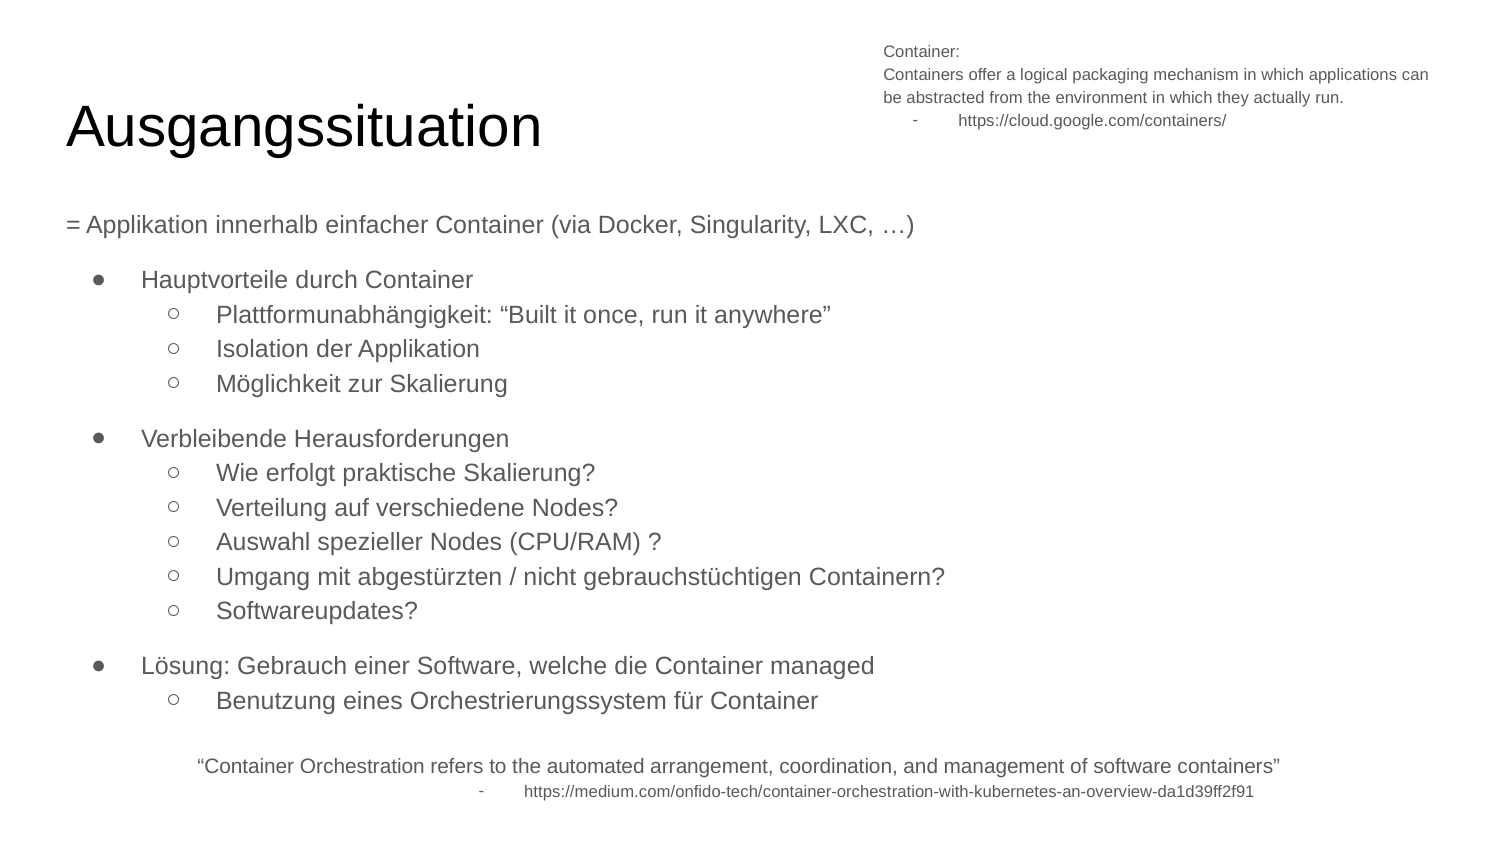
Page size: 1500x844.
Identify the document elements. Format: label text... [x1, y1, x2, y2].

list “Container Orchestration refers to the automated arrangement, coordination, and management of software containers” https://medium.com/onfido-tech/container-orchestration-with-kubernetes-an-overview-da1d39ff2f91 [134, 733, 1344, 817]
list = Applikation innerhalb einfacher Container (via Docker, Singularity, LXC, …) Hauptvorteile durch Container Plattformunabhängigkeit: “Built it once, run it anywhere” Isolation der Applikation Möglichkeit zur Skalierung Verbleibende Herausforderungen Wie erfolgt praktische Skalierung? Verteilung auf verschiedene Nodes? Auswahl spezieller Nodes (CPU/RAM) ? Umgang mit abgestürzten / nicht gebrauchstüchtigen Containern? Softwareupdates? Lösung: Gebrauch einer Software, welche die Container managed Benutzung eines Orchestrierungssystem für Container [51, 189, 1449, 750]
title Ausgangssituation [51, 72, 1449, 167]
list Container: Containers offer a logical packaging mechanism in which applications can be abstracted from the environment in which they actually run. https://cloud.google.com/containers/ [868, 23, 1463, 154]
